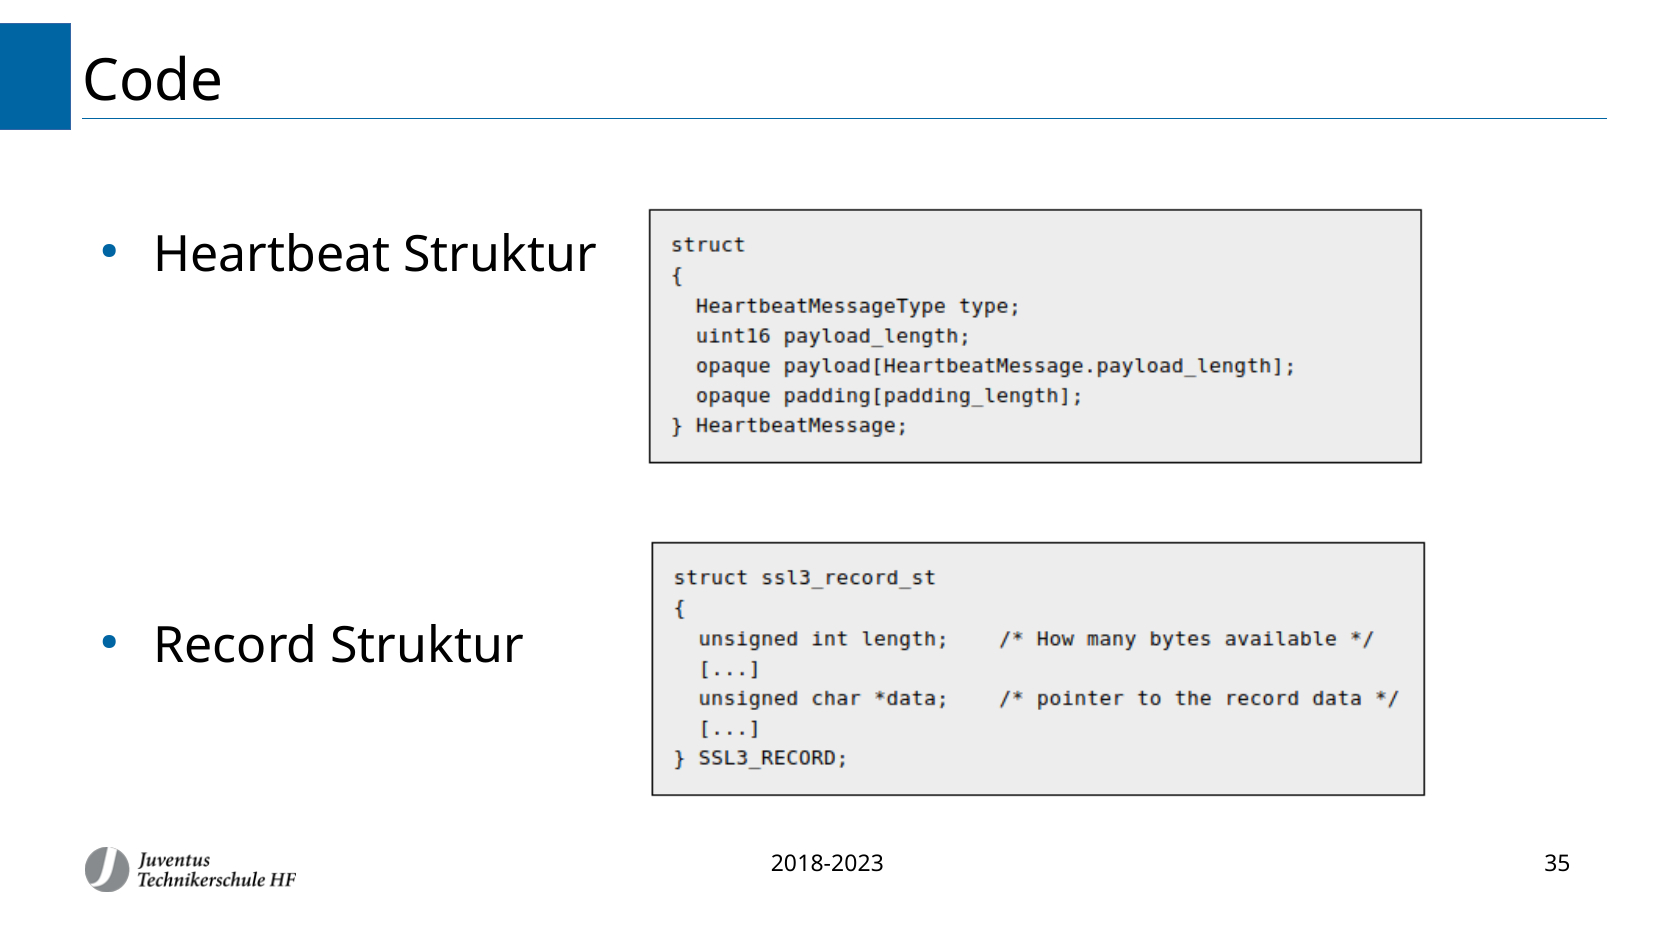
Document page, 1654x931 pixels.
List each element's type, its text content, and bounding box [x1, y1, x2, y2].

picture [85, 847, 296, 892]
list Heartbeat Struktur Record Struktur [82, 217, 1571, 758]
picture [643, 200, 1430, 470]
title Code [82, 37, 1571, 119]
picture [644, 536, 1430, 804]
